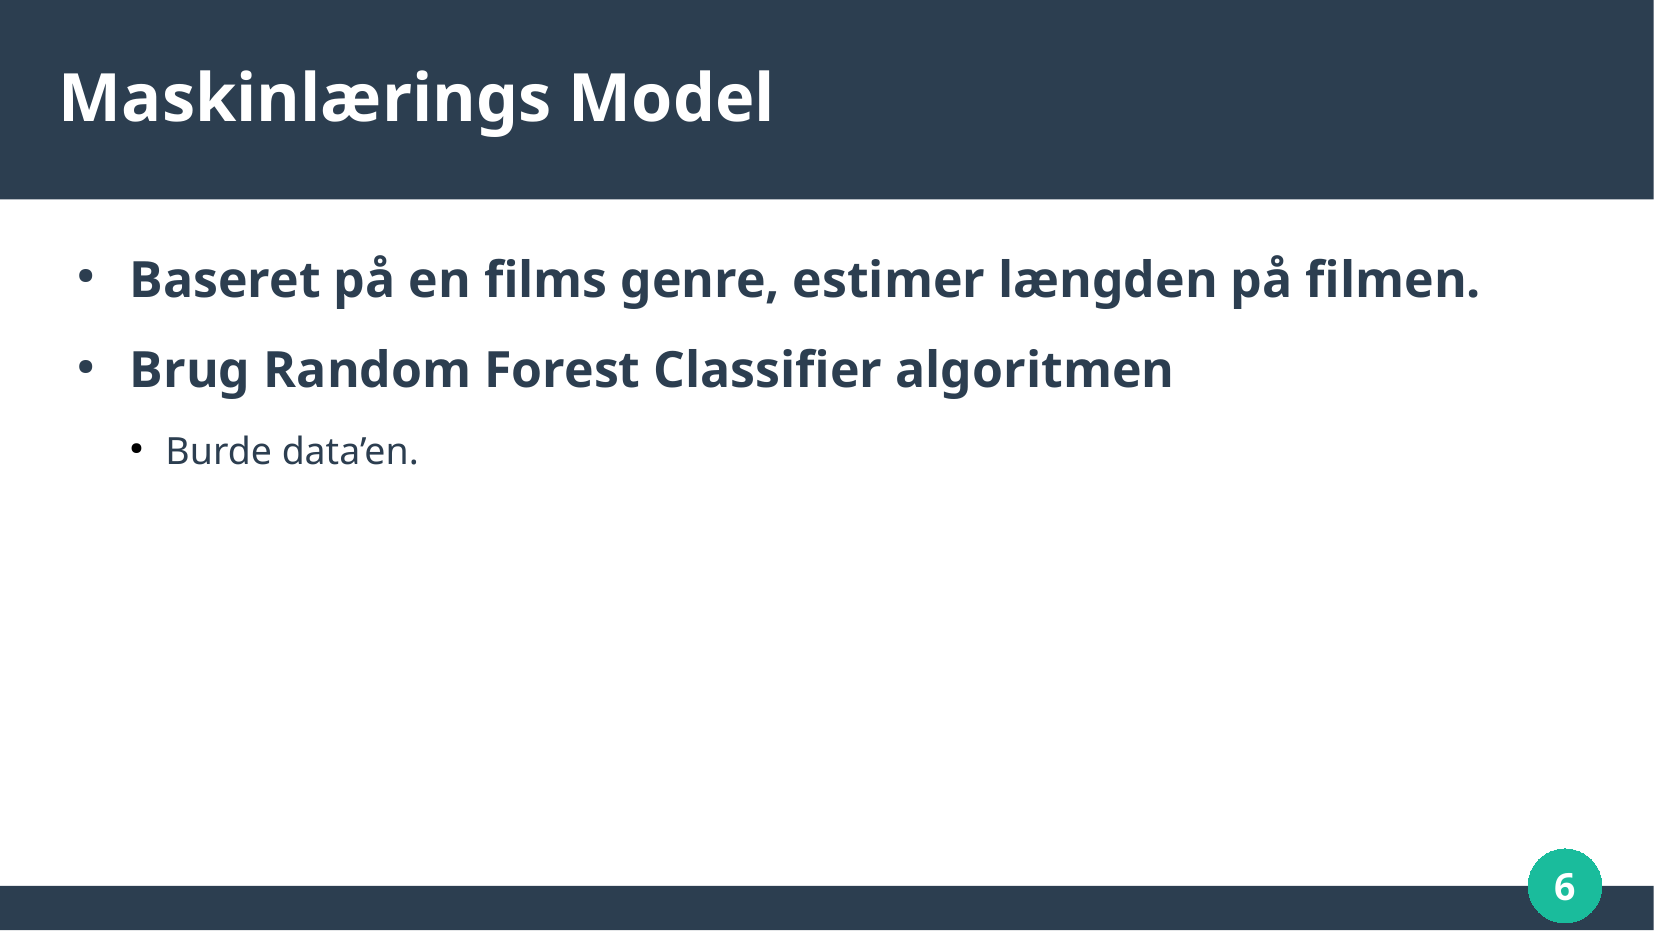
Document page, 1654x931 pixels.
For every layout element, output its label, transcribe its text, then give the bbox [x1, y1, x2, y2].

title Maskinlærings Model [59, 37, 1595, 155]
list Baseret på en films genre, estimer længden på filmen. Brug Random Forest Classifier algoritmen Burde data’en. [59, 243, 1595, 864]
